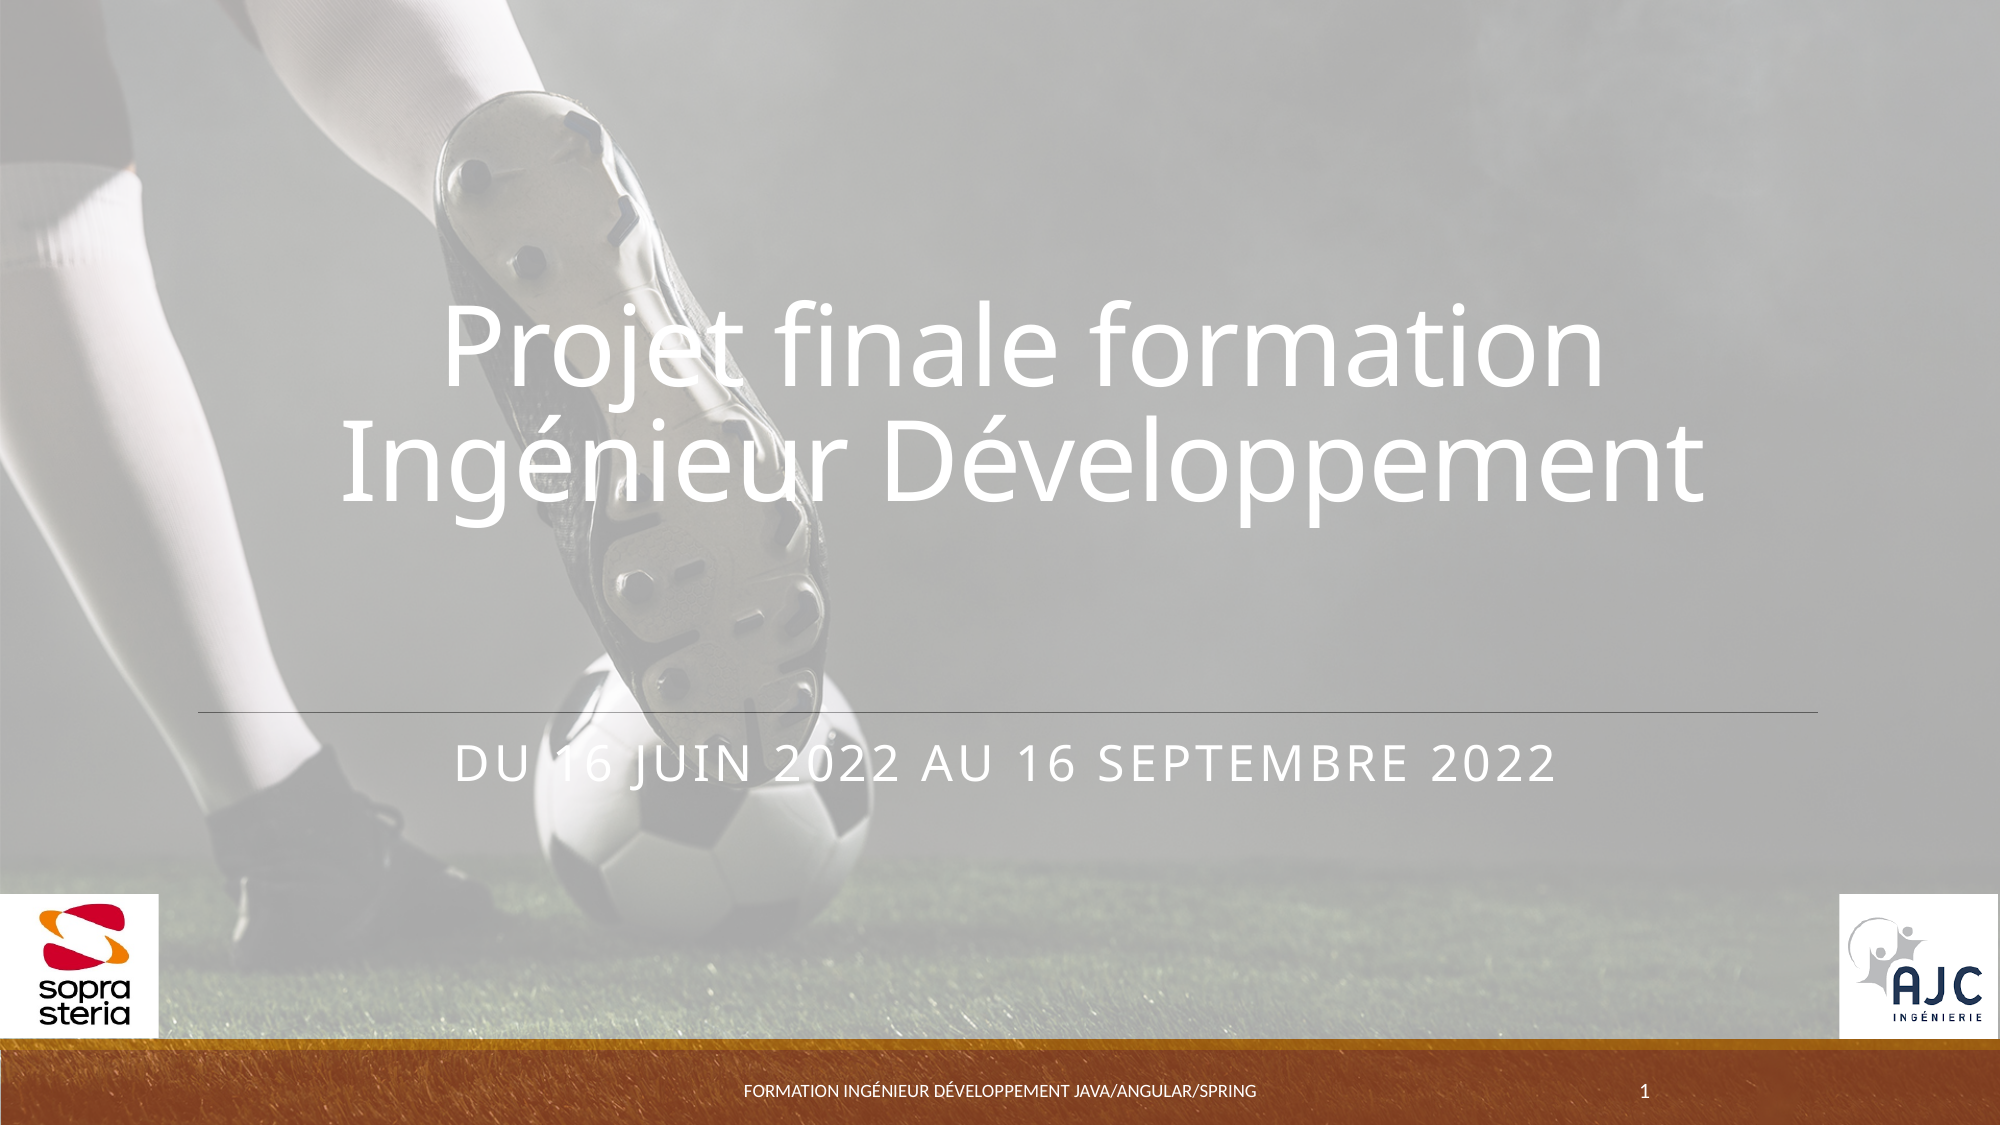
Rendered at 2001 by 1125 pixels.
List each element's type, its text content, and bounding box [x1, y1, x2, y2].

text_box [1624, 1059, 1840, 1120]
picture [0, 0, 2000, 1125]
title Projet finale formation Ingénieur Développement [198, 256, 1849, 532]
text_box Formation Ingénieur Développement JAVA/ANGULAR/SPRING [604, 1059, 1396, 1120]
subtitle Du 16 juin 2022 au 16 septembre 2022 [180, 730, 1831, 919]
